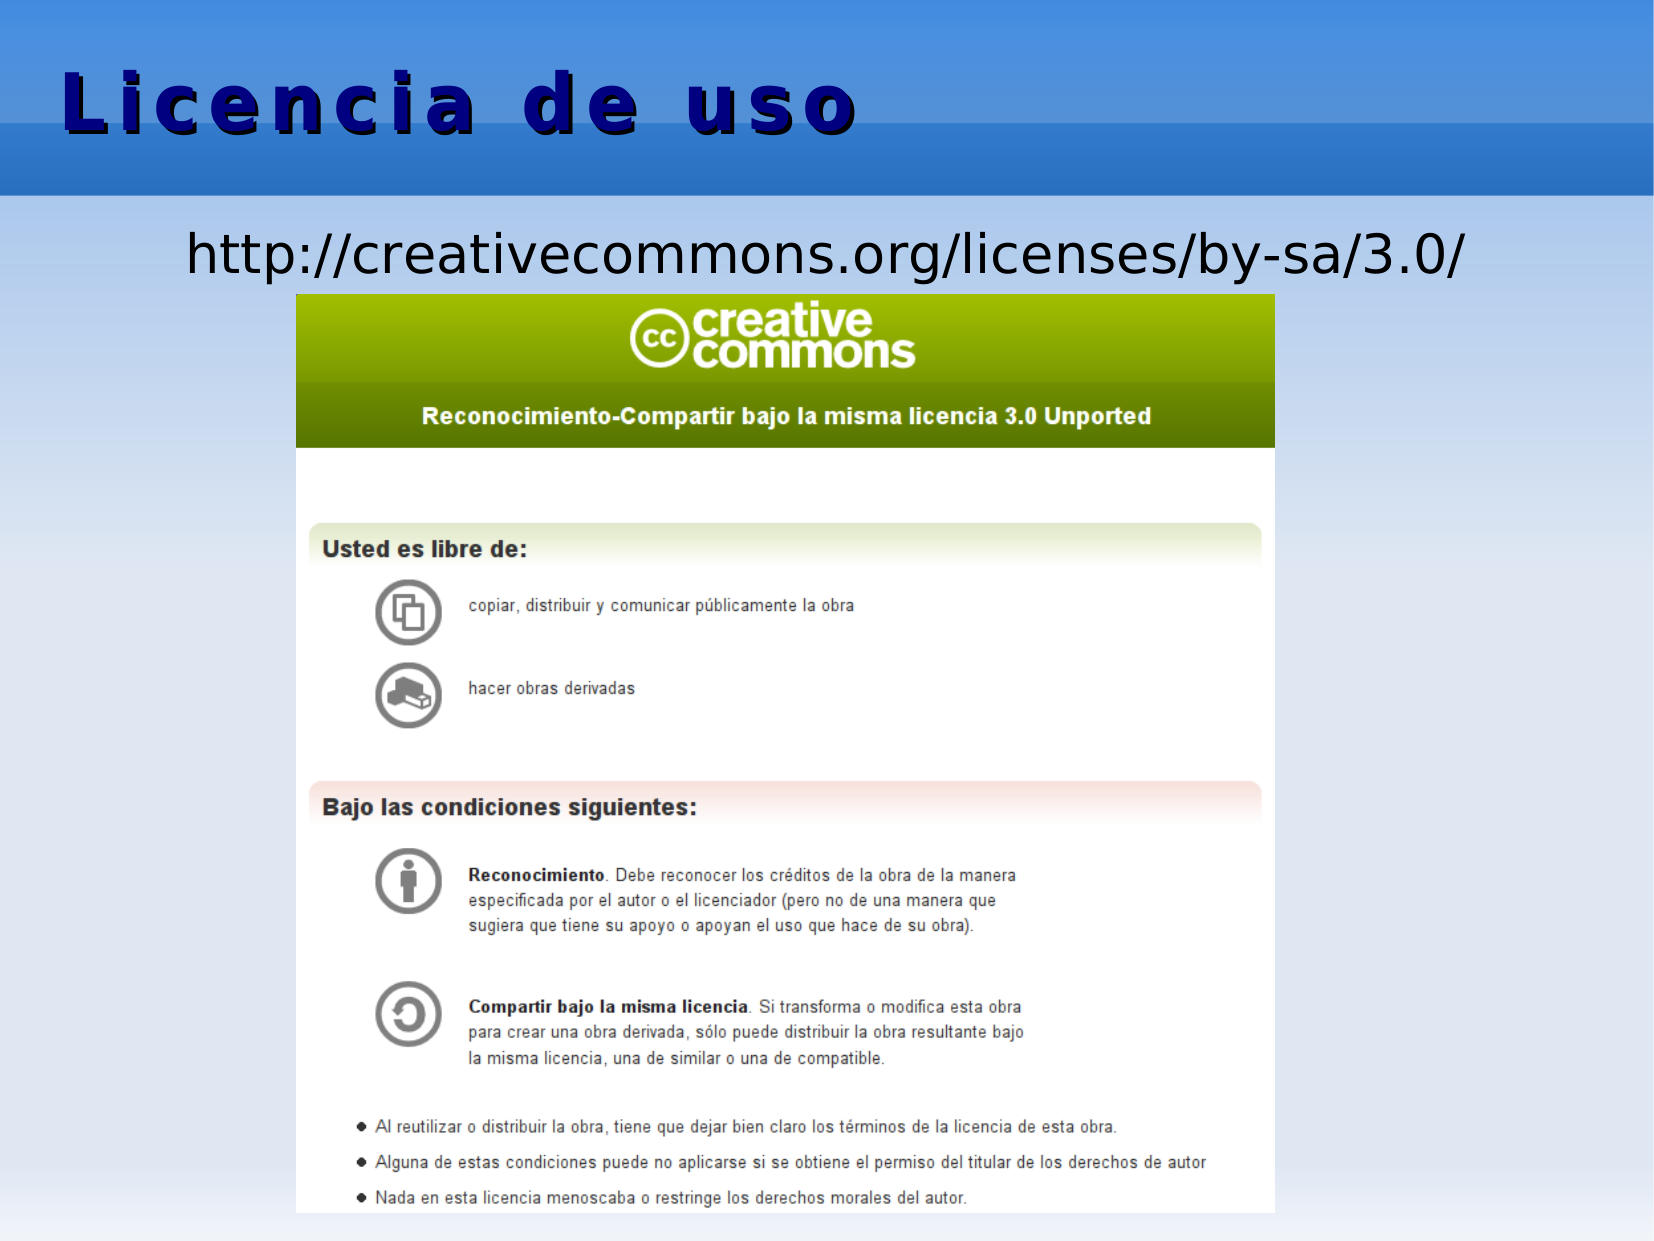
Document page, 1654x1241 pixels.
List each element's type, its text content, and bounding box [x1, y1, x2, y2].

text_box http://creativecommons.org/licenses/by-sa/3.0/ [82, 207, 1571, 303]
picture [0, 0, 1654, 1241]
title Licencia de uso [59, 29, 1654, 178]
